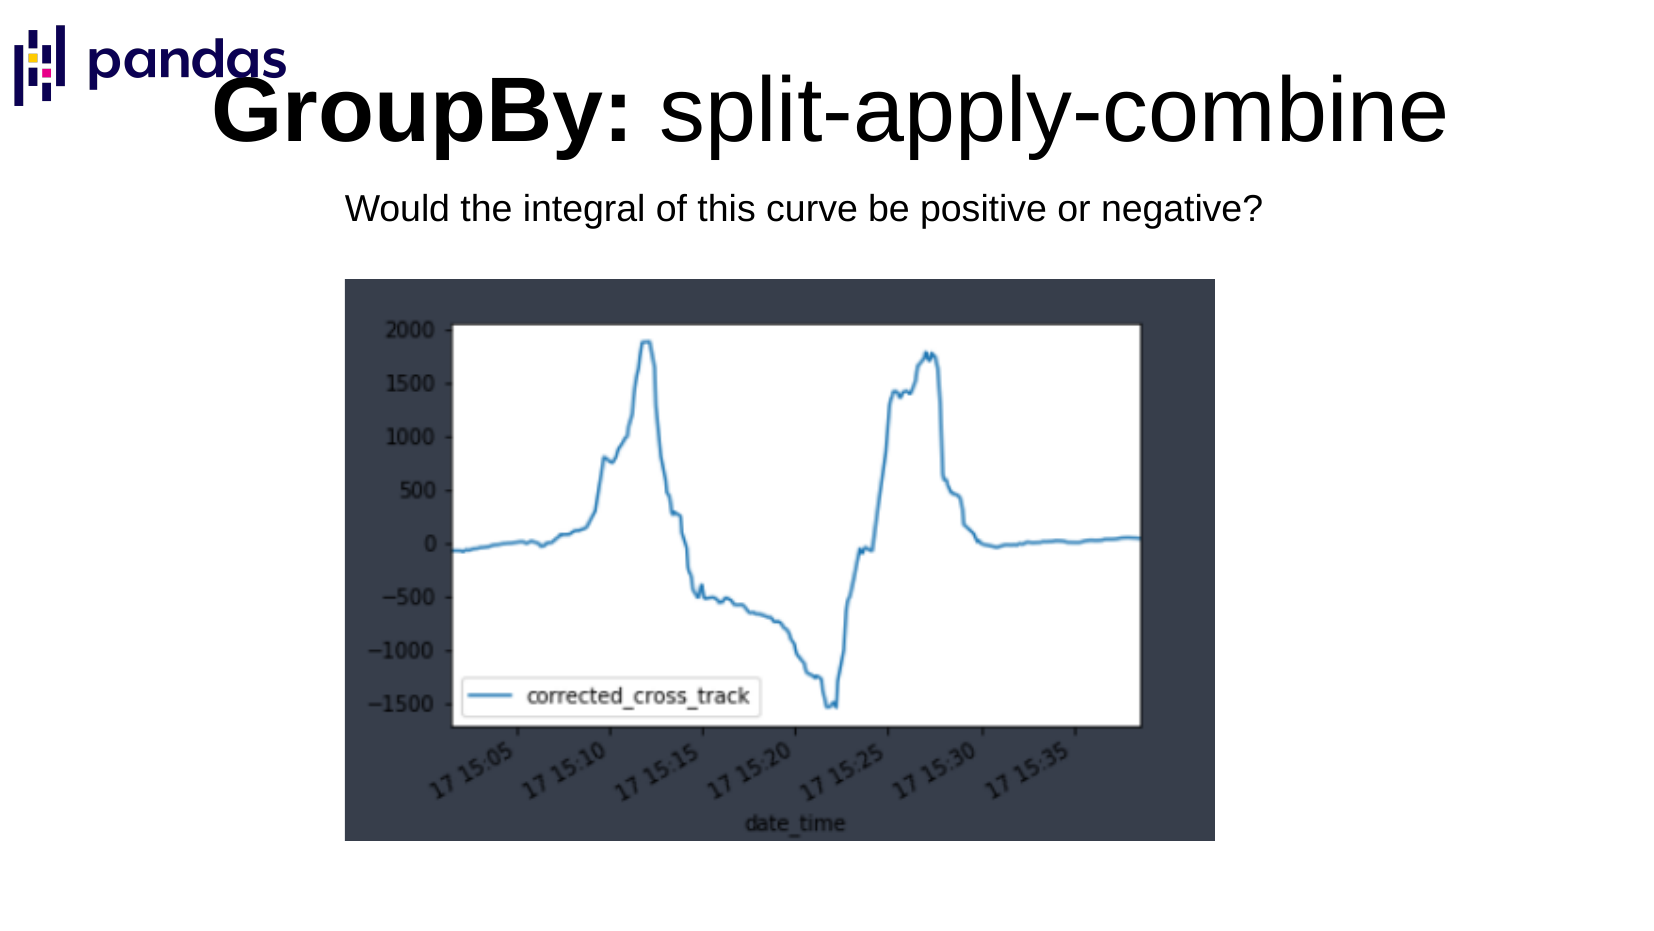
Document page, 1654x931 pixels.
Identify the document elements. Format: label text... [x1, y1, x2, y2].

text_box Would the integral of this curve be positive or negative? [330, 180, 1441, 279]
picture [344, 279, 1215, 841]
title GroupBy: split-apply-combine [86, 55, 1576, 166]
picture [1, 5, 299, 126]
